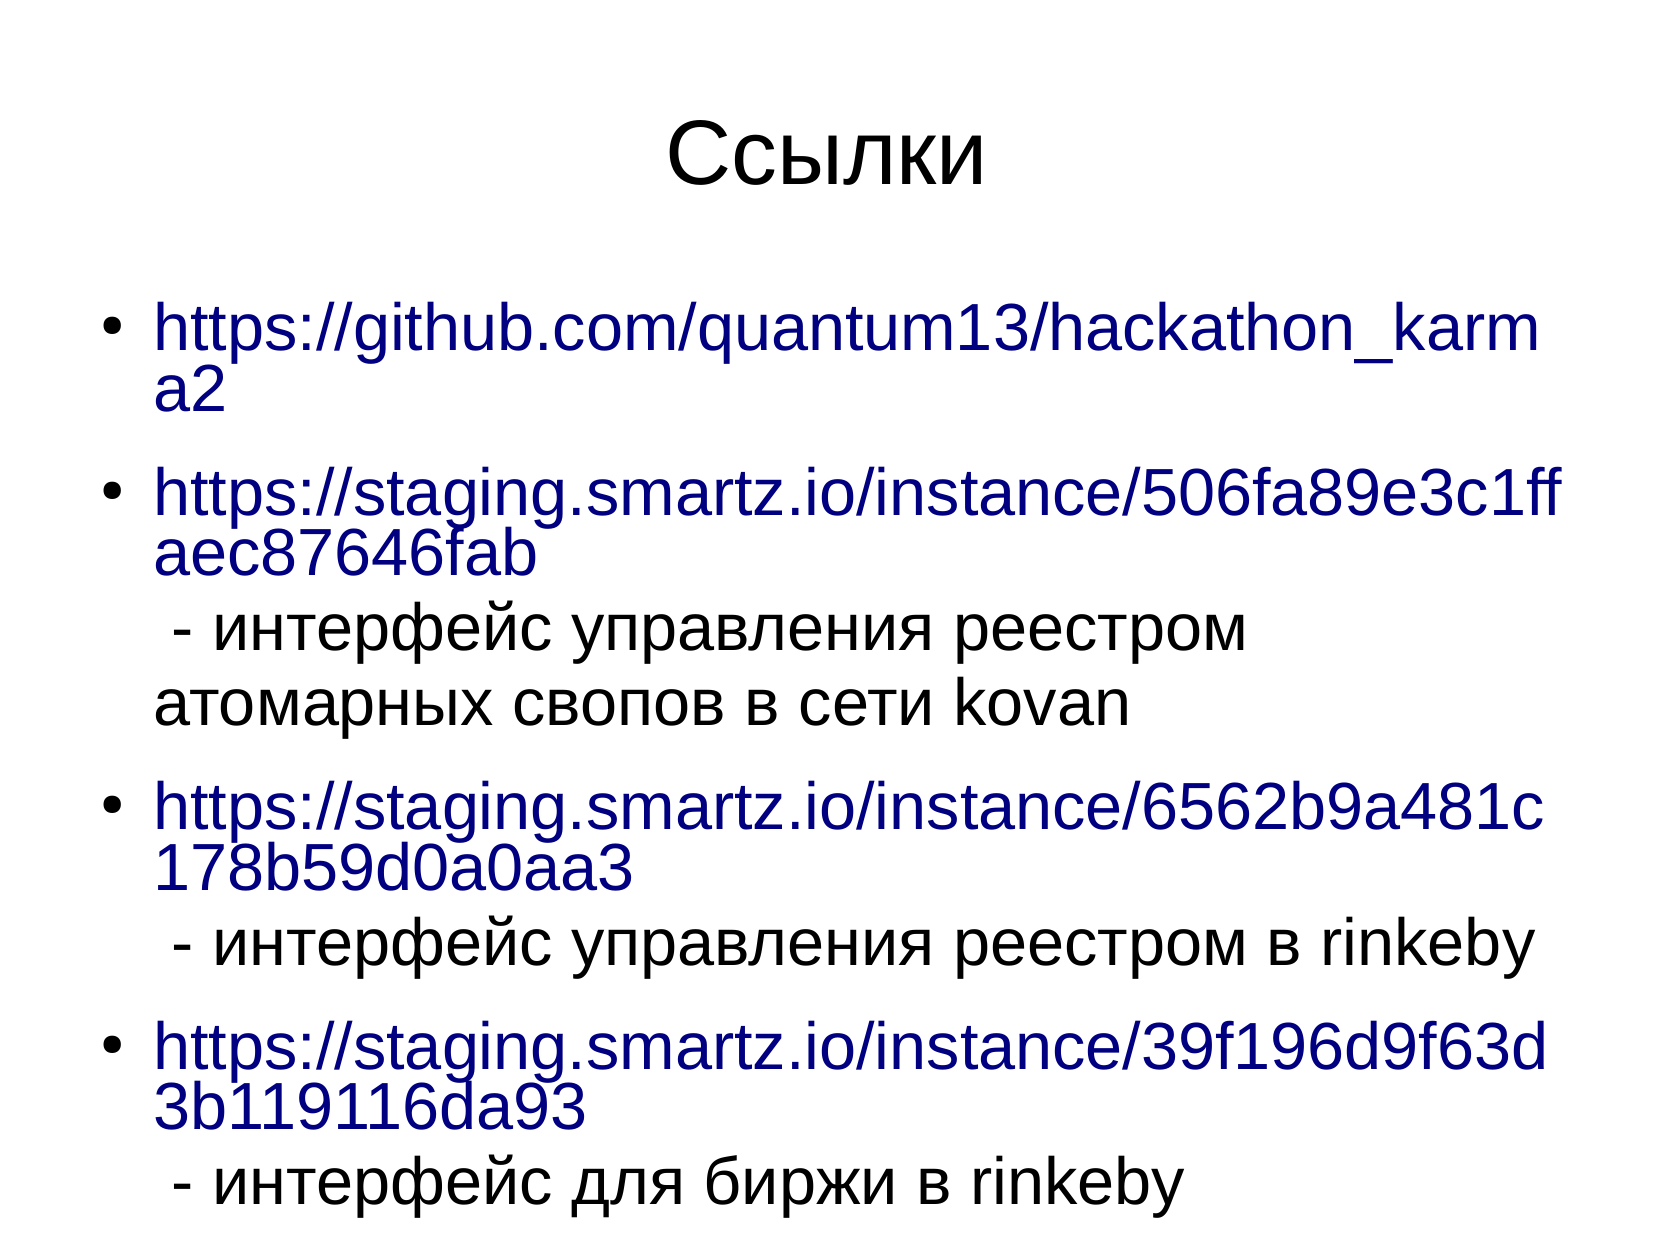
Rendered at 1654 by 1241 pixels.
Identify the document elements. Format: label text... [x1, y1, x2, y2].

title Ссылки [82, 49, 1571, 257]
list https://github.com/quantum13/hackathon_karma2 https://staging.smartz.io/instance/506fa89e3c1ffaec87646fab - интерфейс управления реестром атомарных свопов в сети kovan https://staging.smartz.io/instance/6562b9a481c178b59d0a0aa3 - интерфейс управления реестром в rinkeby https://staging.smartz.io/instance/39f196d9f63d3b119116da93 - интерфейс для биржи в rinkeby [82, 290, 1571, 1010]
